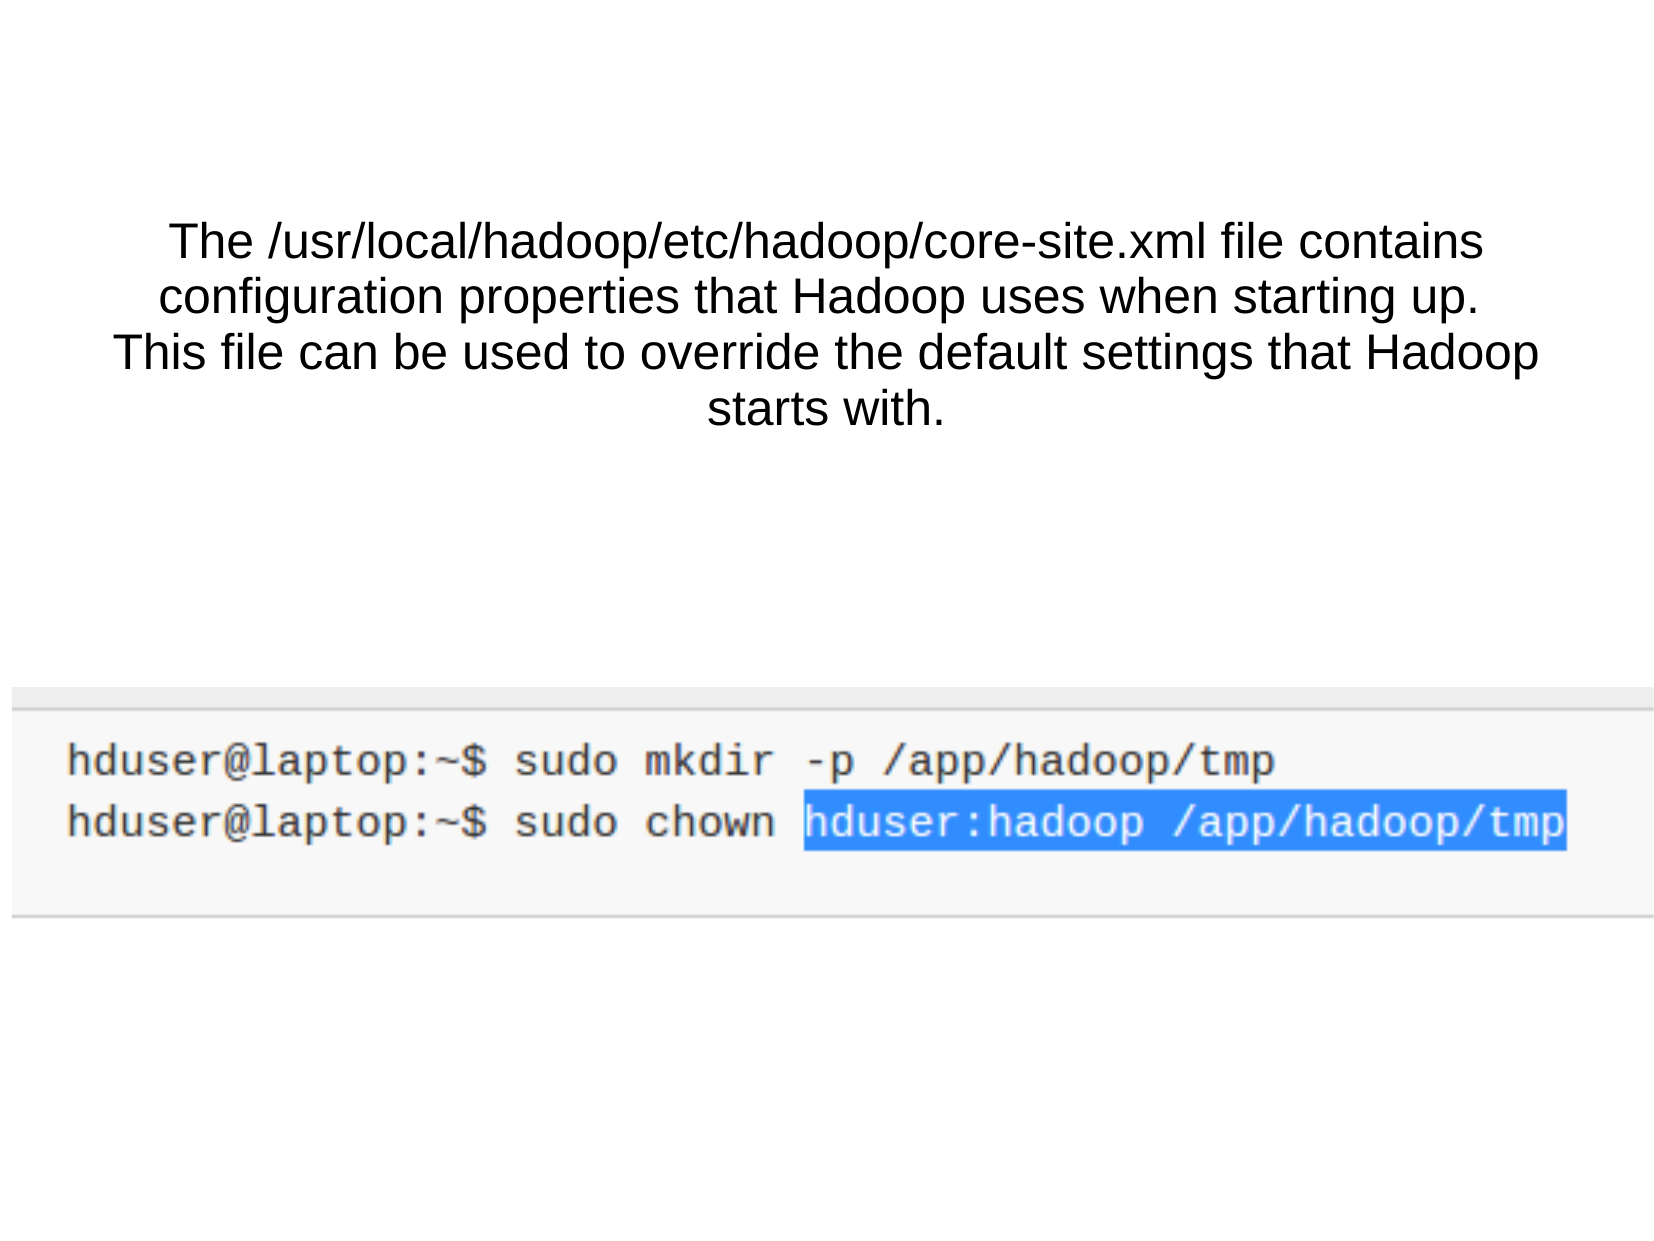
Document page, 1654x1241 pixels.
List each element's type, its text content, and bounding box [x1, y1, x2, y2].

title The /usr/local/hadoop/etc/hadoop/core-site.xml file contains configuration properties that Hadoop uses when starting up. This file can be used to override the default settings that Hadoop starts with. [82, 211, 1571, 438]
picture [11, 687, 1654, 945]
